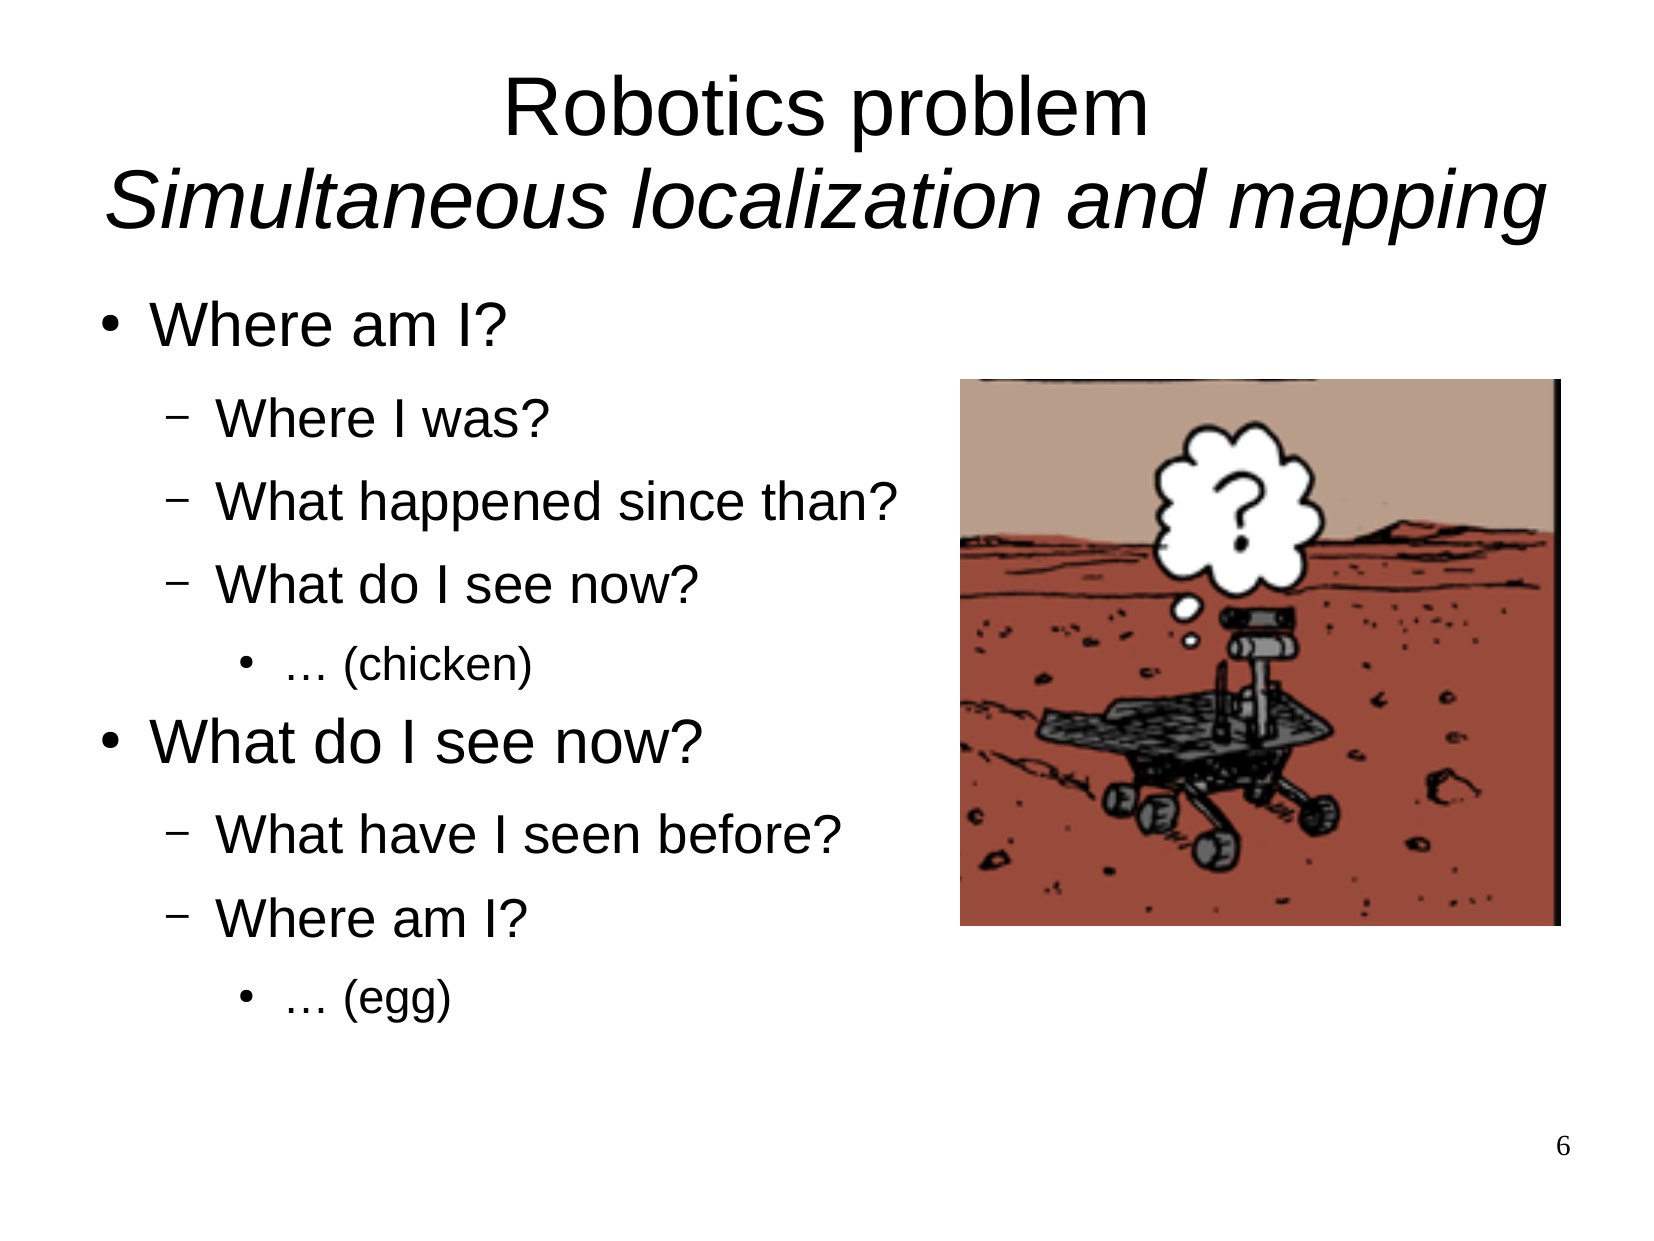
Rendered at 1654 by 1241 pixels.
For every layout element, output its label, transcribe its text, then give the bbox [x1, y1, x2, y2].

list Where am I? Where I was? What happened since than? What do I see now? … (chicken) What do I see now? What have I seen before? Where am I? … (egg) [82, 290, 931, 1036]
title Robotics problem Simultaneous localization and mapping [82, 49, 1571, 257]
picture [960, 379, 1561, 926]
